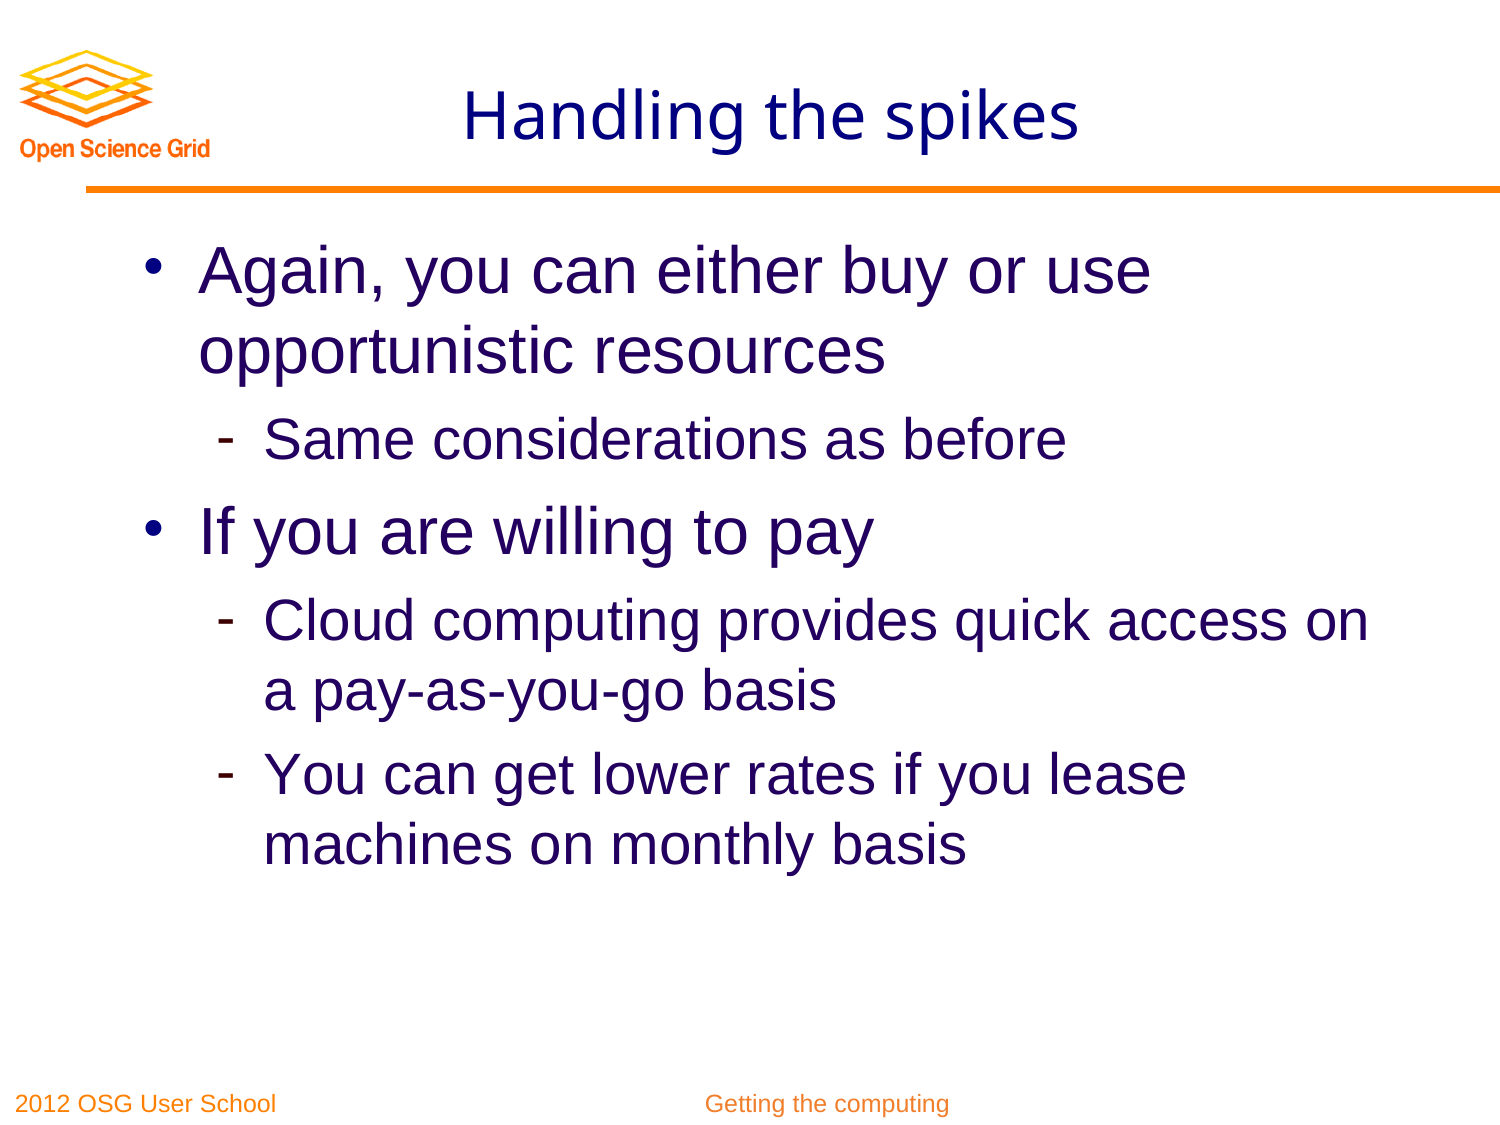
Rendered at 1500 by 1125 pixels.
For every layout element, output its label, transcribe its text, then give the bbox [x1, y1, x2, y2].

title Handling the spikes [201, 18, 1342, 207]
picture [0, 27, 201, 179]
list Again, you can either buy or use opportunistic resources Same considerations as before If you are willing to pay Cloud computing provides quick access on a pay-as-you-go basis You can get lower rates if you lease machines on monthly basis [127, 218, 1403, 962]
